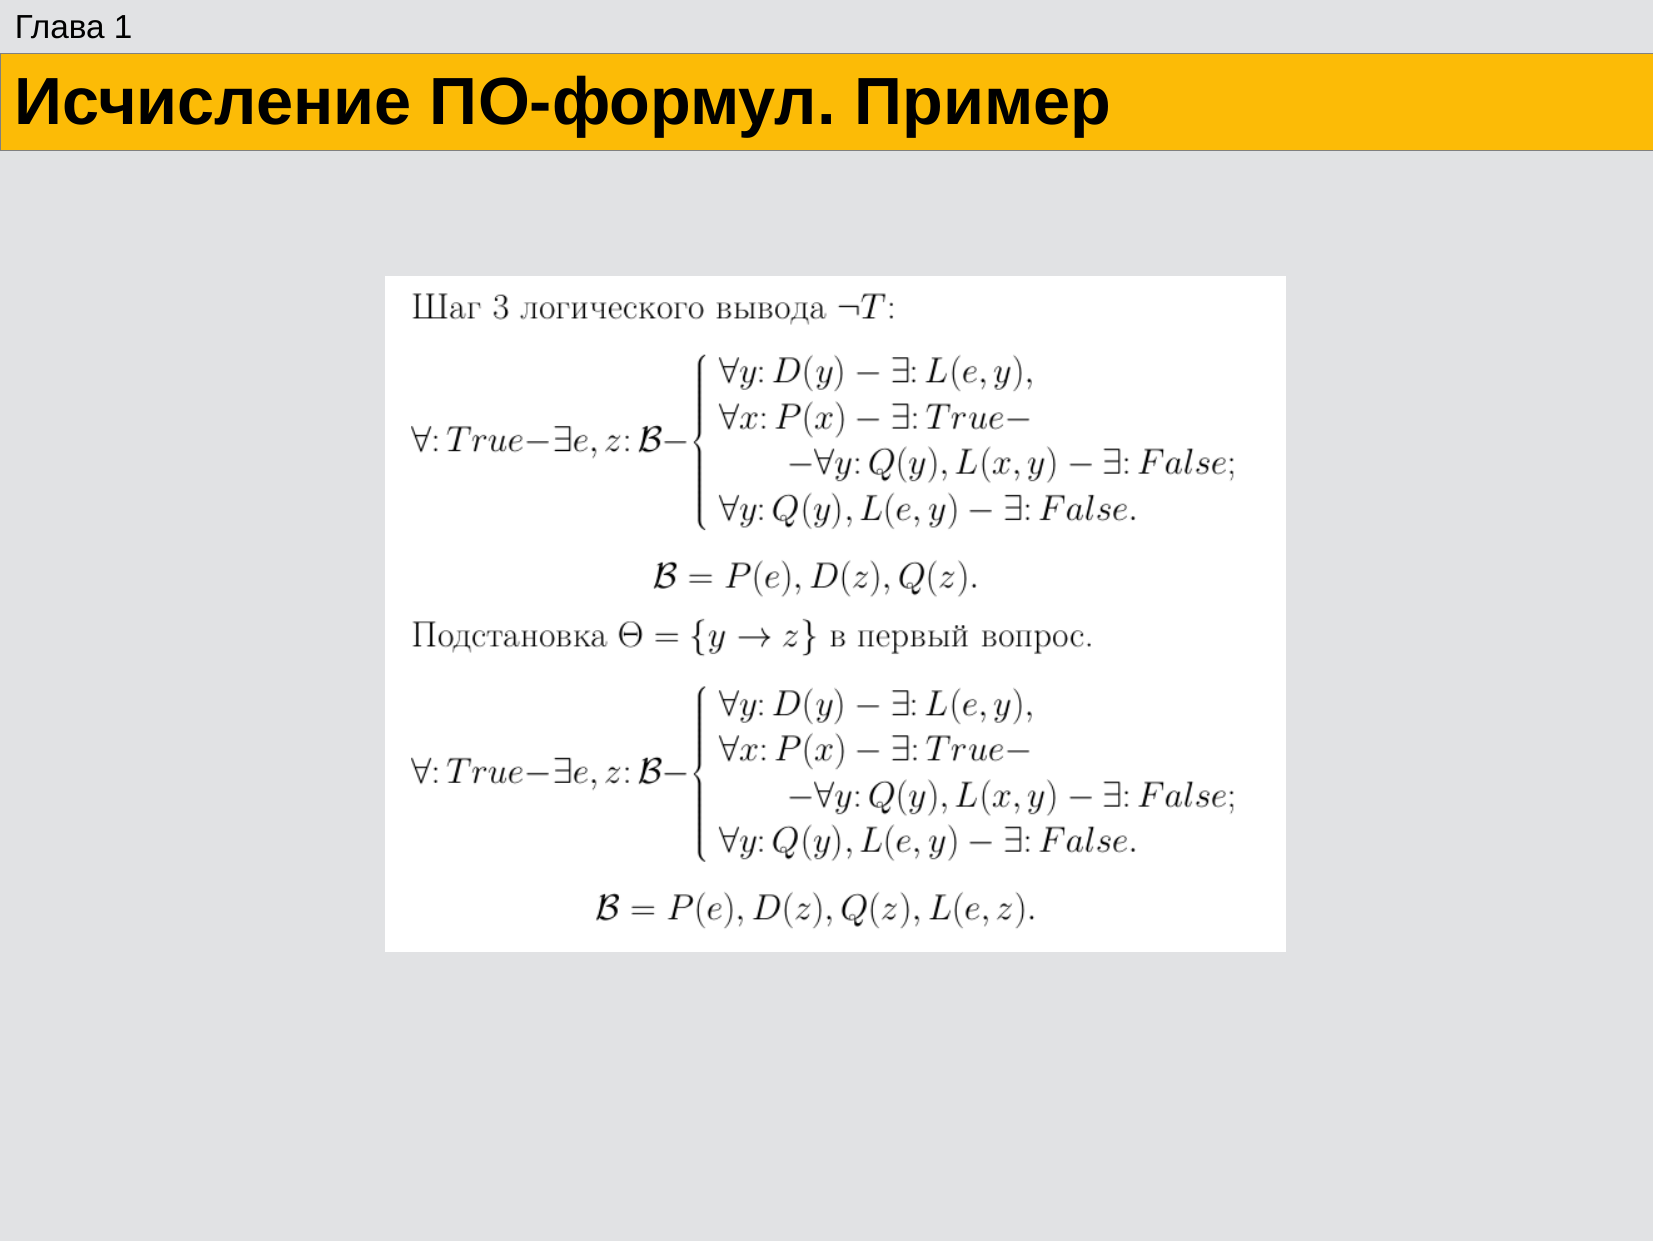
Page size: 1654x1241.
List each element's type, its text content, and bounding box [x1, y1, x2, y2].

text_box Исчисление ПО-формул. Пример [0, 53, 1653, 151]
picture [385, 276, 1286, 952]
text_box Глава 1 [0, 1, 129, 58]
